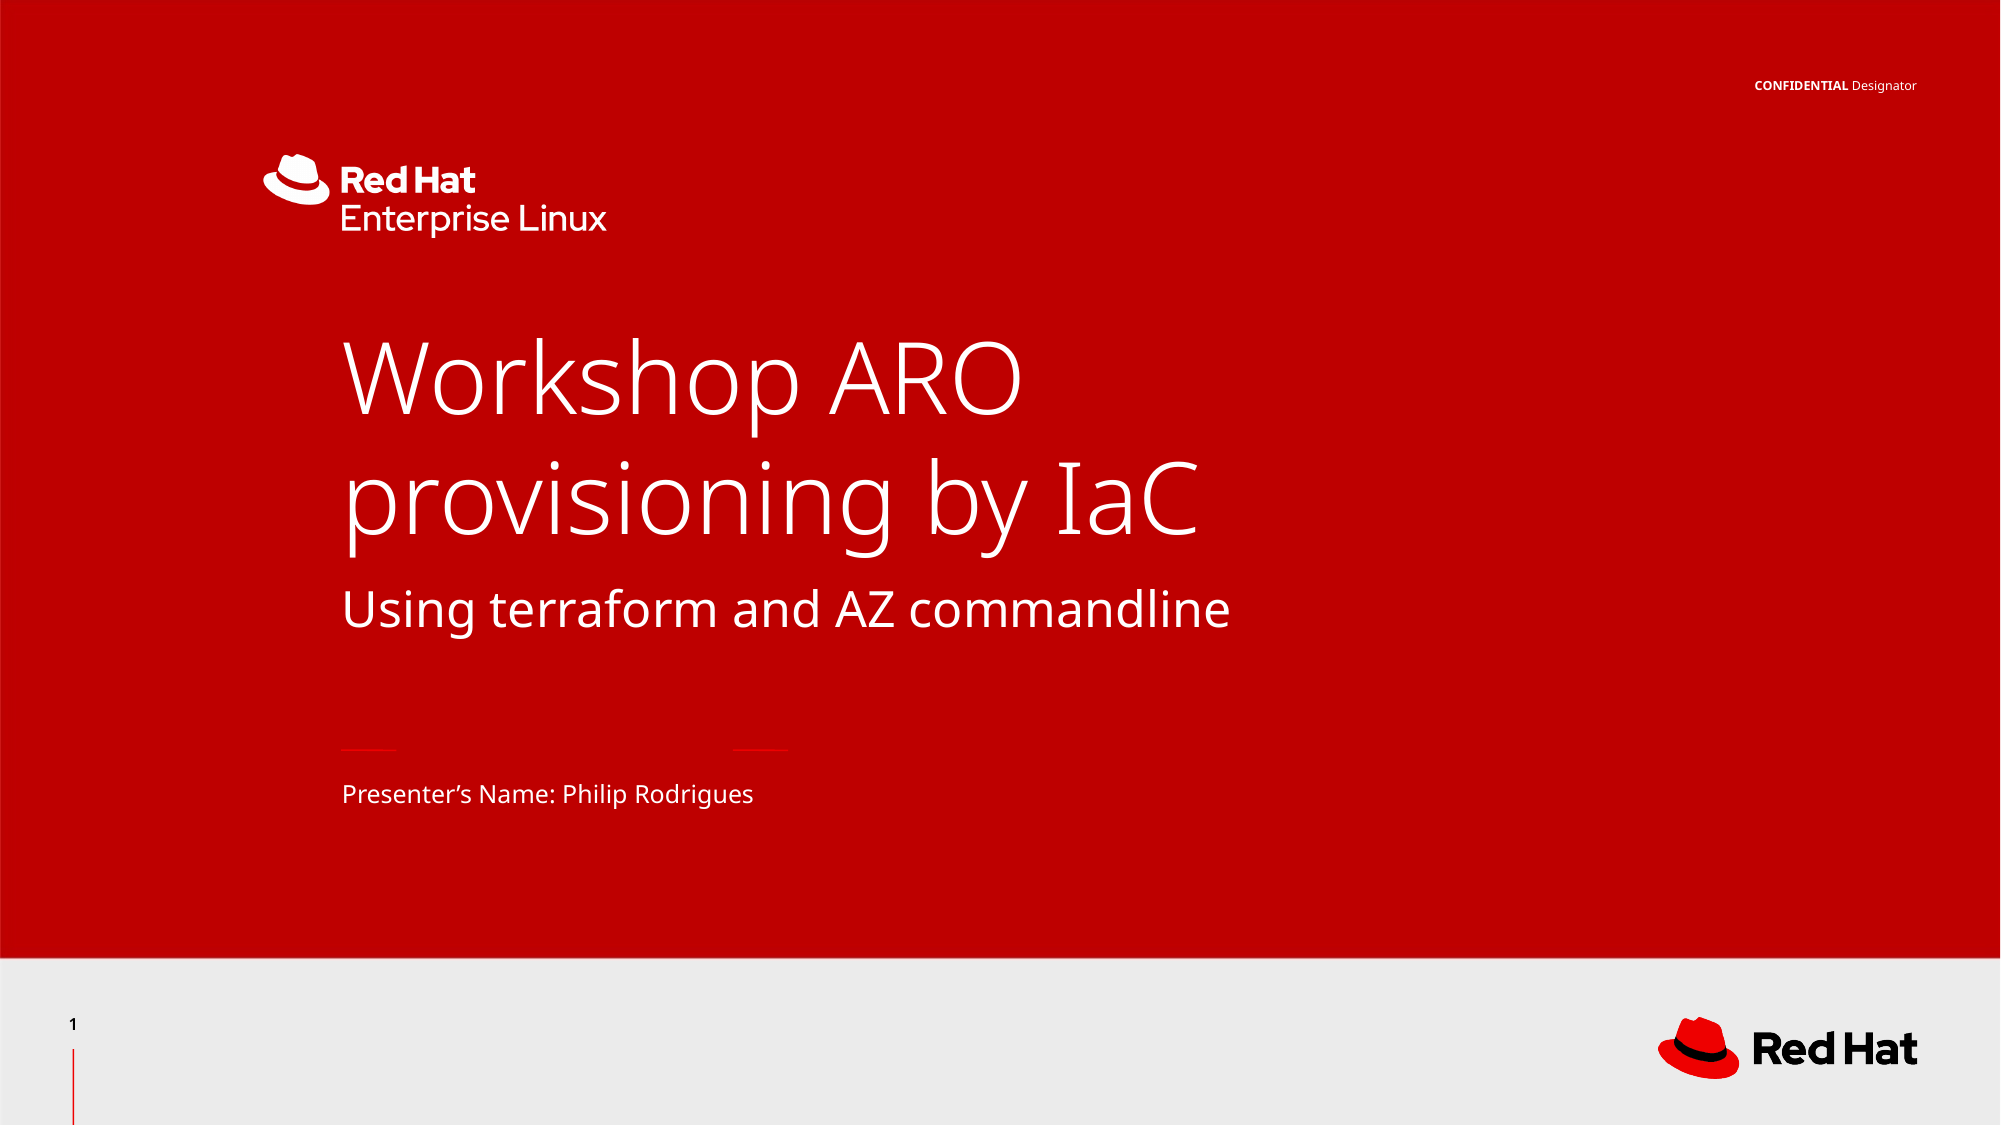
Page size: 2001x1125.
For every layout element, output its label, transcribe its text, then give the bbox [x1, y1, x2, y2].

picture [0, 0, 2001, 1125]
text_box Using terraform and AZ commandline [341, 577, 1578, 728]
title Workshop ARO provisioning by IaC [341, 307, 1564, 555]
text_box Presenter’s Name: Philip Rodrigues [341, 767, 1093, 827]
